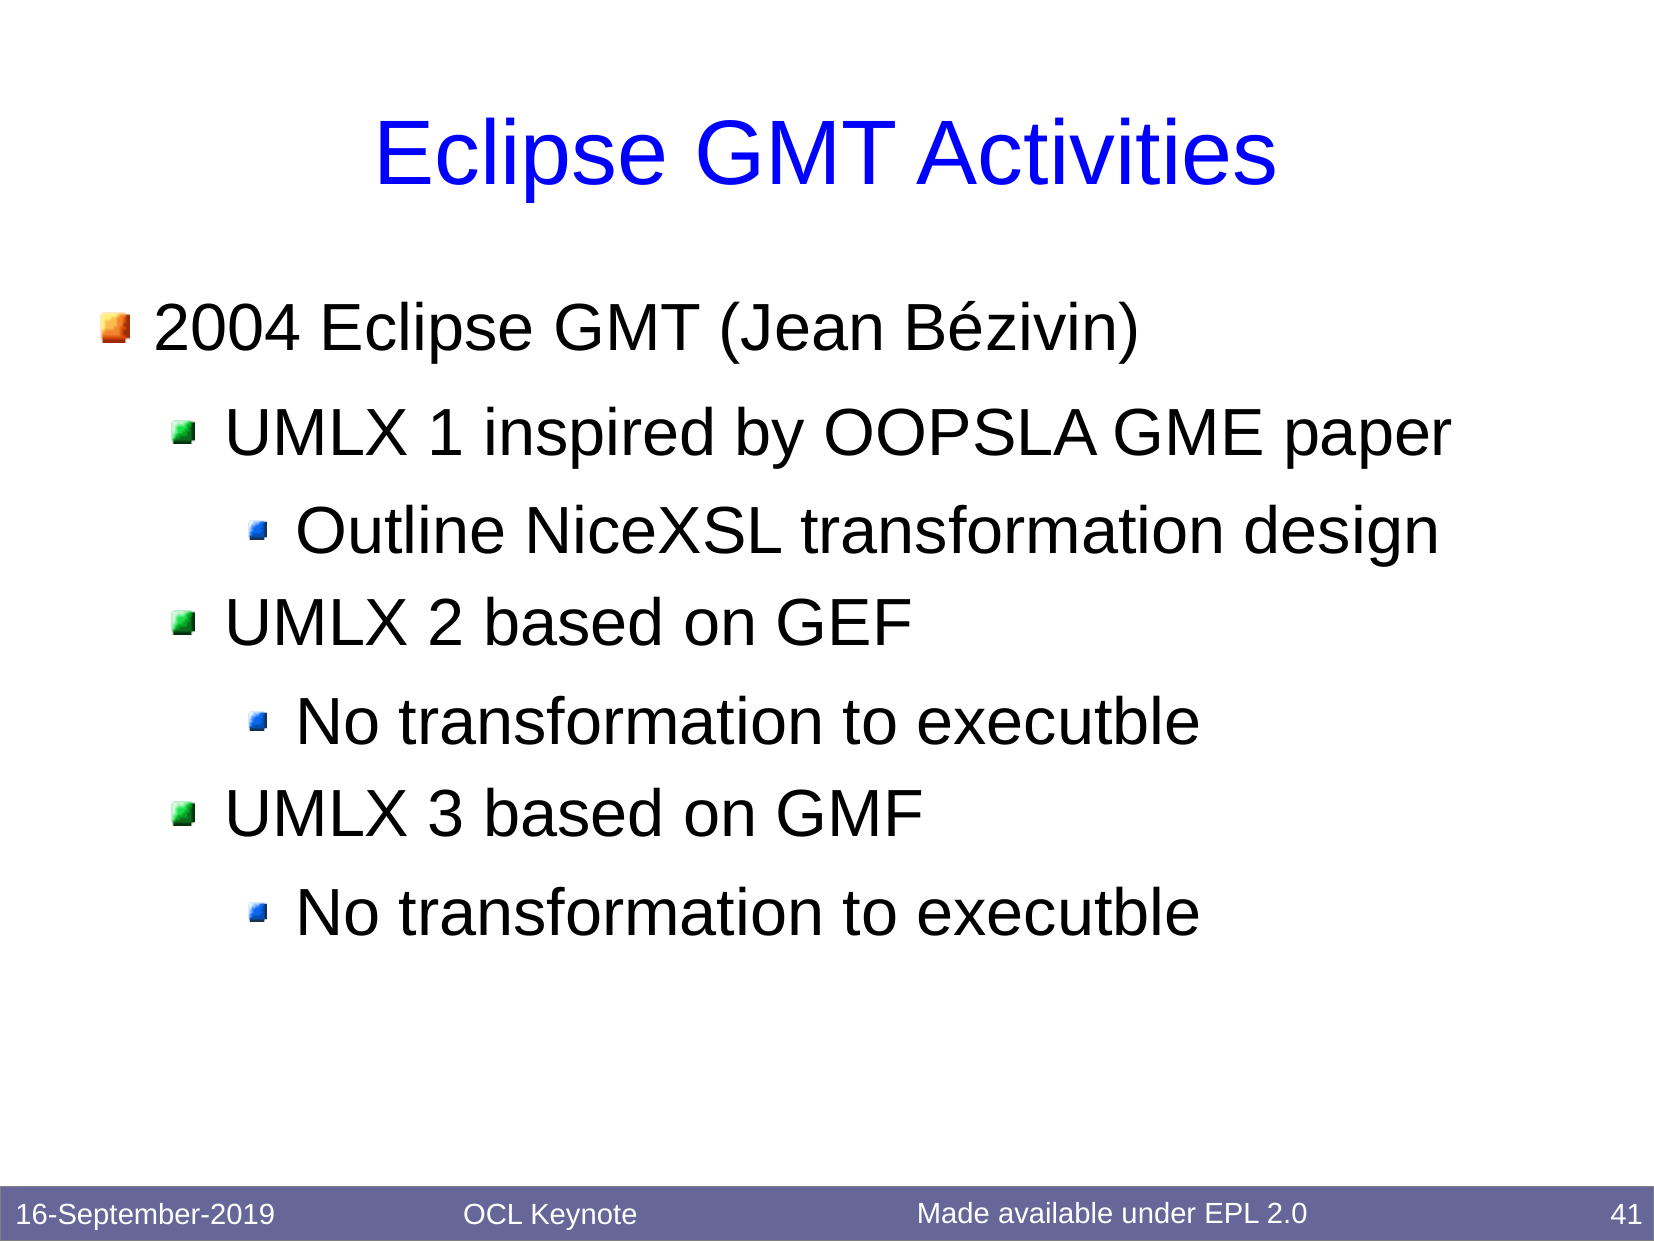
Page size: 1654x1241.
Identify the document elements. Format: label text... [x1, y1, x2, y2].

title Eclipse GMT Activities [82, 49, 1571, 257]
list 2004 Eclipse GMT (Jean Bézivin) UMLX 1 inspired by OOPSLA GME paper Outline NiceXSL transformation design UMLX 2 based on GEF No transformation to executble UMLX 3 based on GMF No transformation to executble [82, 290, 1571, 1141]
